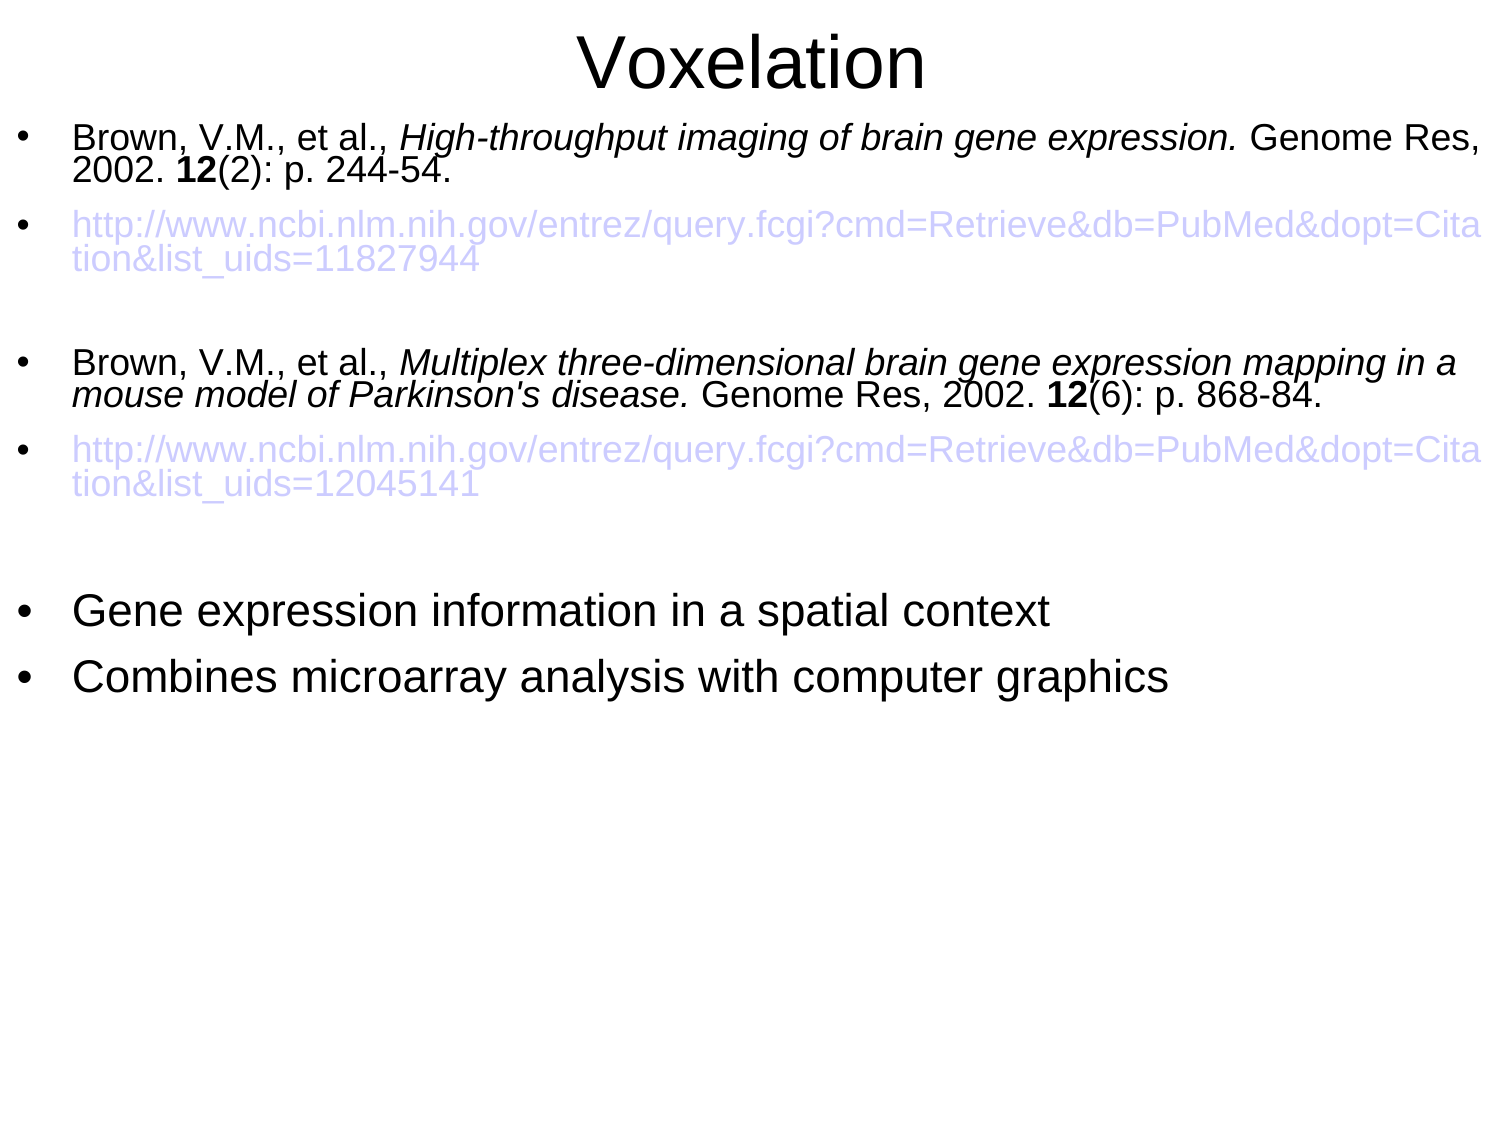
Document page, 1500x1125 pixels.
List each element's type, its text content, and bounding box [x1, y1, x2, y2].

title Voxelation [19, 9, 1485, 116]
list Brown, V.M., et al., High-throughput imaging of brain gene expression. Genome Res, 2002. 12(2): p. 244-54. http://www.ncbi.nlm.nih.gov/entrez/query.fcgi?cmd=Retrieve&db=PubMed&dopt=Citation&list_uids=11827944 Brown, V.M., et al., Multiplex three-dimensional brain gene expression mapping in a mouse model of Parkinson's disease. Genome Res, 2002. 12(6): p. 868-84. http://www.ncbi.nlm.nih.gov/entrez/query.fcgi?cmd=Retrieve&db=PubMed&dopt=Citation&list_uids=12045141 Gene expression information in a spatial context Combines microarray analysis with computer graphics [16, 124, 1485, 1072]
